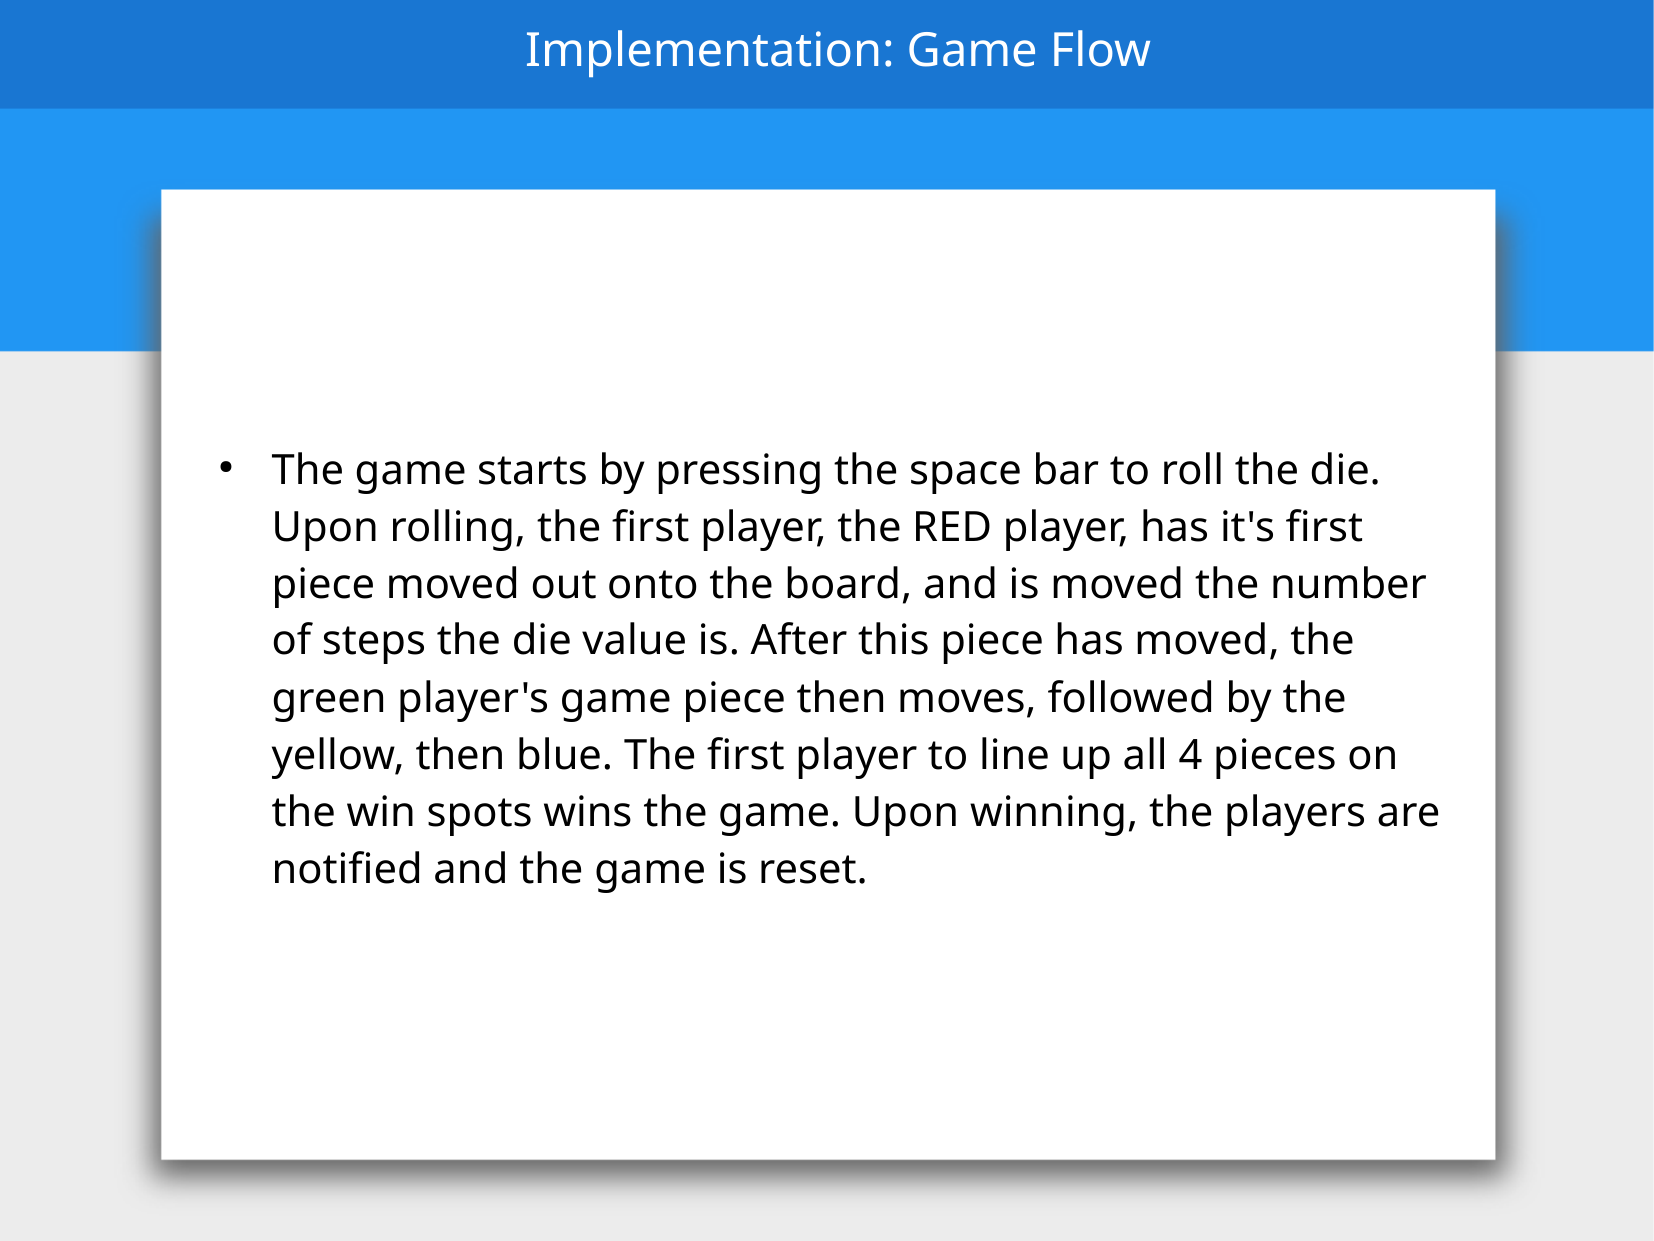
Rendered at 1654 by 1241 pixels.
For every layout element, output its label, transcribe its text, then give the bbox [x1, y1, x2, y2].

list The game starts by pressing the space bar to roll the die. Upon rolling, the first player, the RED player, has it's first piece moved out onto the board, and is moved the number of steps the die value is. After this piece has moved, the green player's game piece then moves, followed by the yellow, then blue. The first player to line up all 4 pieces on the win spots wins the game. Upon winning, the players are notified and the game is reset. [200, 212, 1453, 1123]
title Implementation: Game Flow [94, 13, 1583, 83]
picture [0, 0, 1654, 1241]
